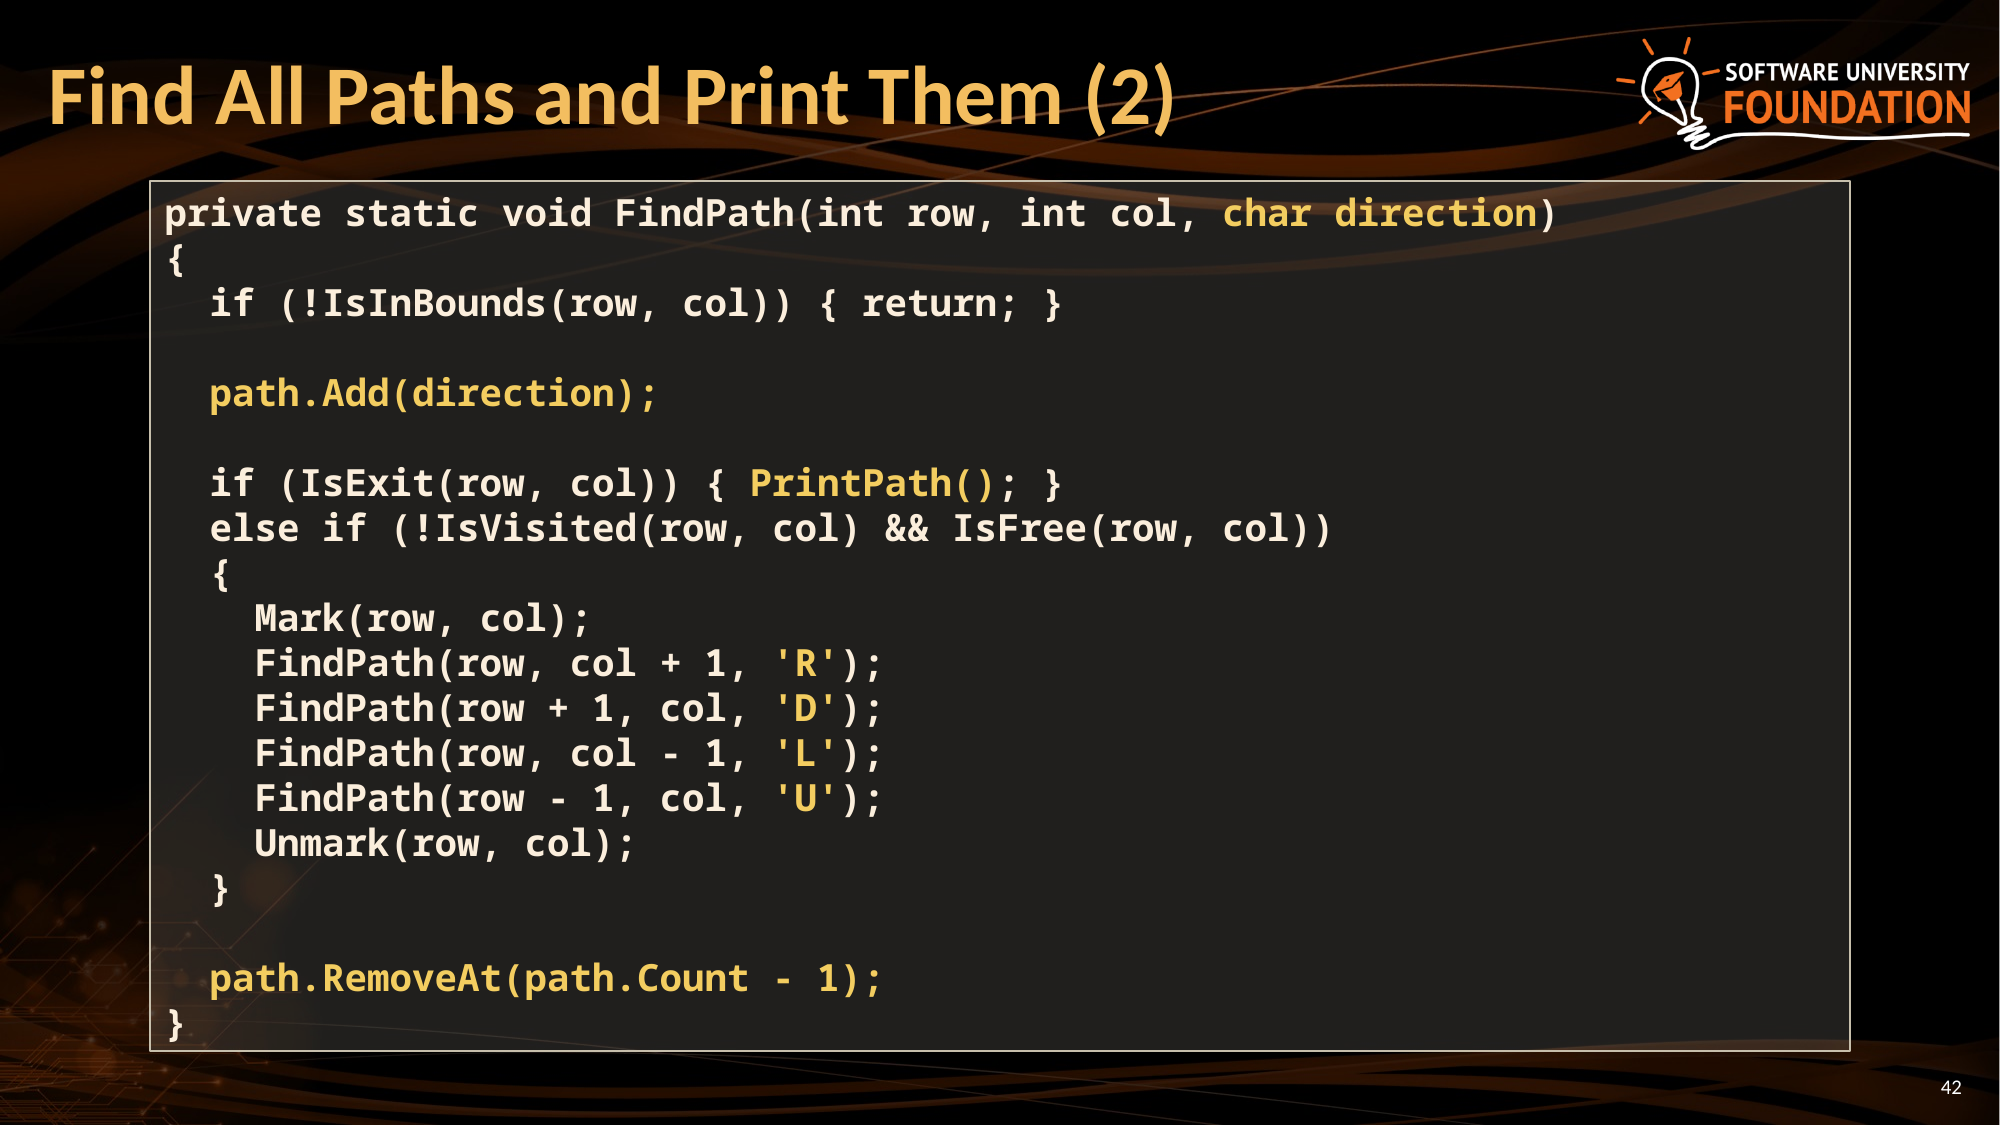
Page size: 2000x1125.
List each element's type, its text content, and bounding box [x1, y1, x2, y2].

text_box private static void FindPath(int row, int col, char direction) { if (!IsInBounds(row, col)) { return; } path.Add(direction); if (IsExit(row, col)) { PrintPath(); } else if (!IsVisited(row, col) && IsFree(row, col)) { Mark(row, col); FindPath(row, col + 1, 'R'); FindPath(row + 1, col, 'D'); FindPath(row, col - 1, 'L'); FindPath(row - 1, col, 'U'); Unmark(row, col); } path.RemoveAt(path.Count - 1); } [149, 181, 1850, 1051]
picture [0, 0, 2000, 1125]
slide_number <number> [1897, 1070, 1968, 1103]
title Find All Paths and Print Them (2) [30, 6, 1602, 189]
